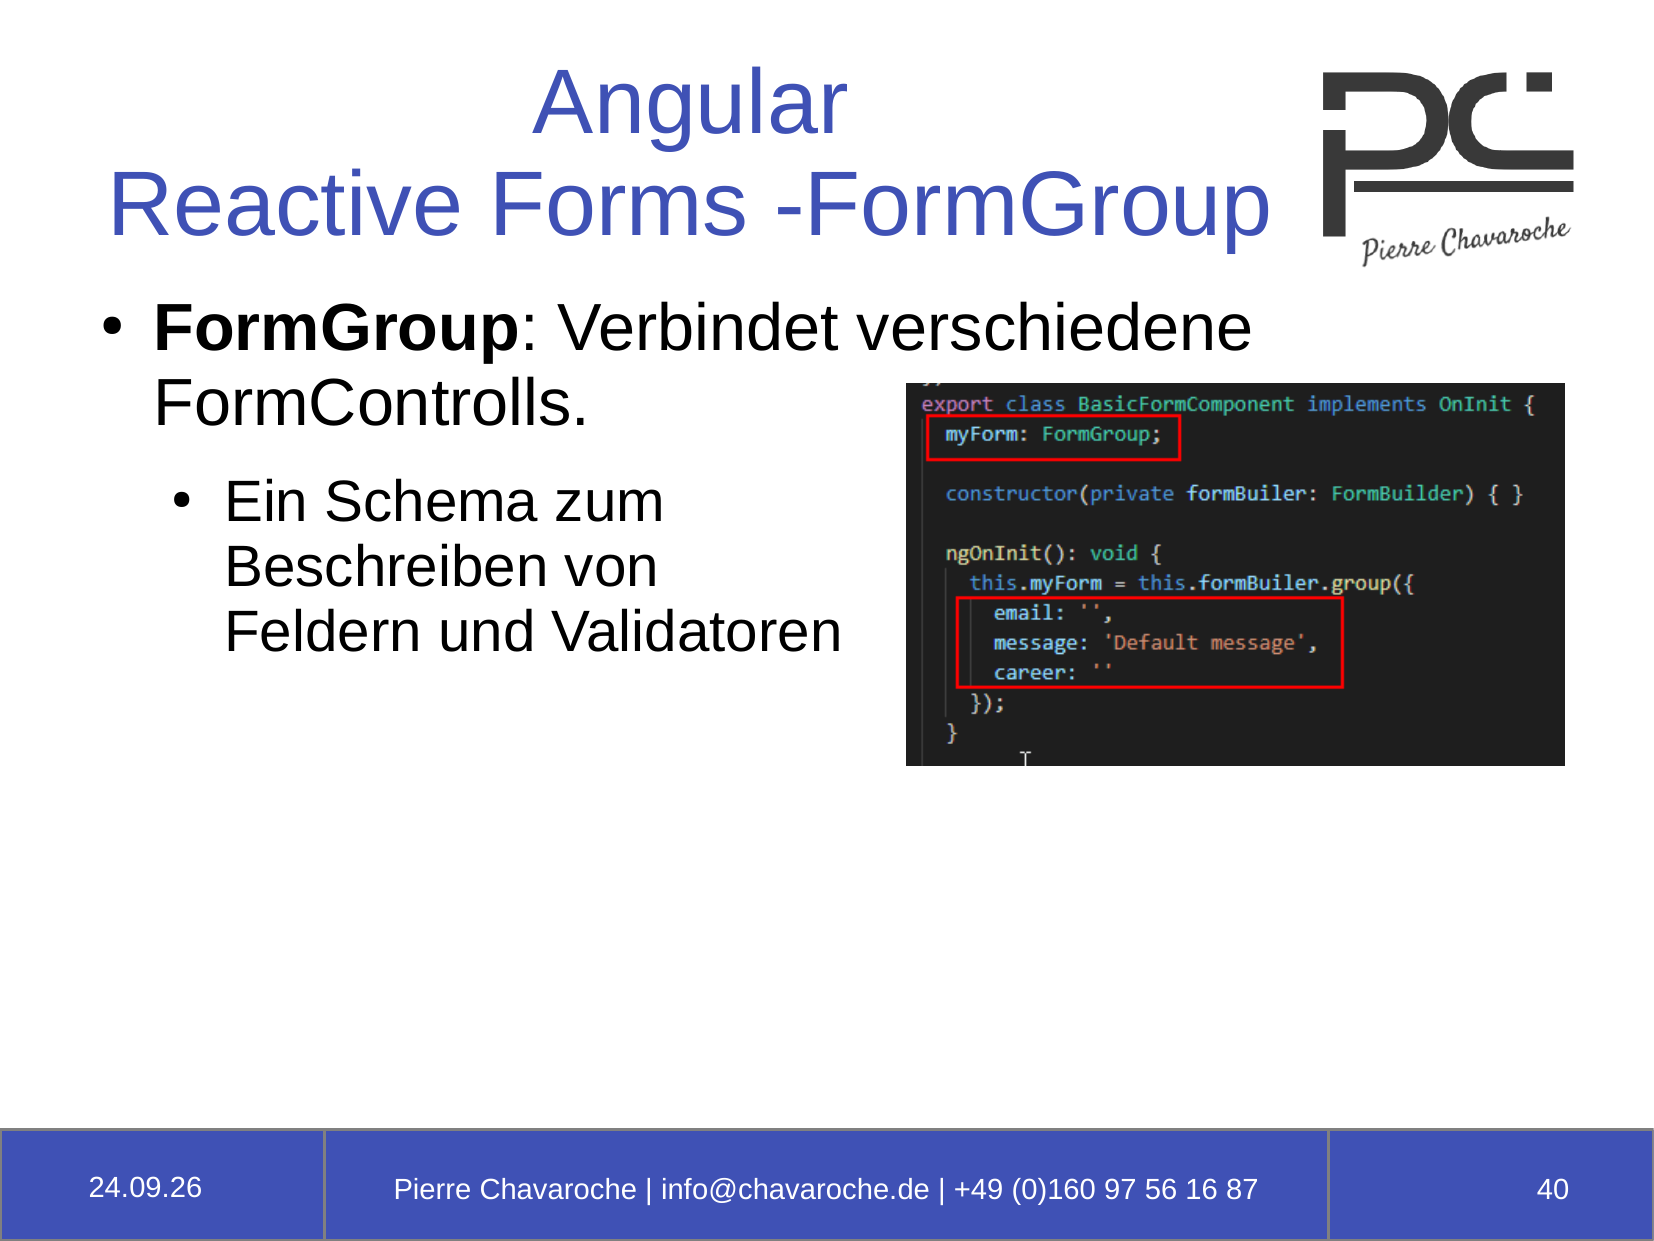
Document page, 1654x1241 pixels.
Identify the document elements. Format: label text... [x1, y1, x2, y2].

picture [1307, 29, 1589, 311]
list FormGroup: Verbindet verschiedene FormControlls. Ein Schema zum Beschreiben von Feldern und Validatoren [82, 290, 1571, 1109]
title Angular Reactive Forms -FormGroup [82, 49, 1300, 257]
picture [906, 383, 1565, 766]
